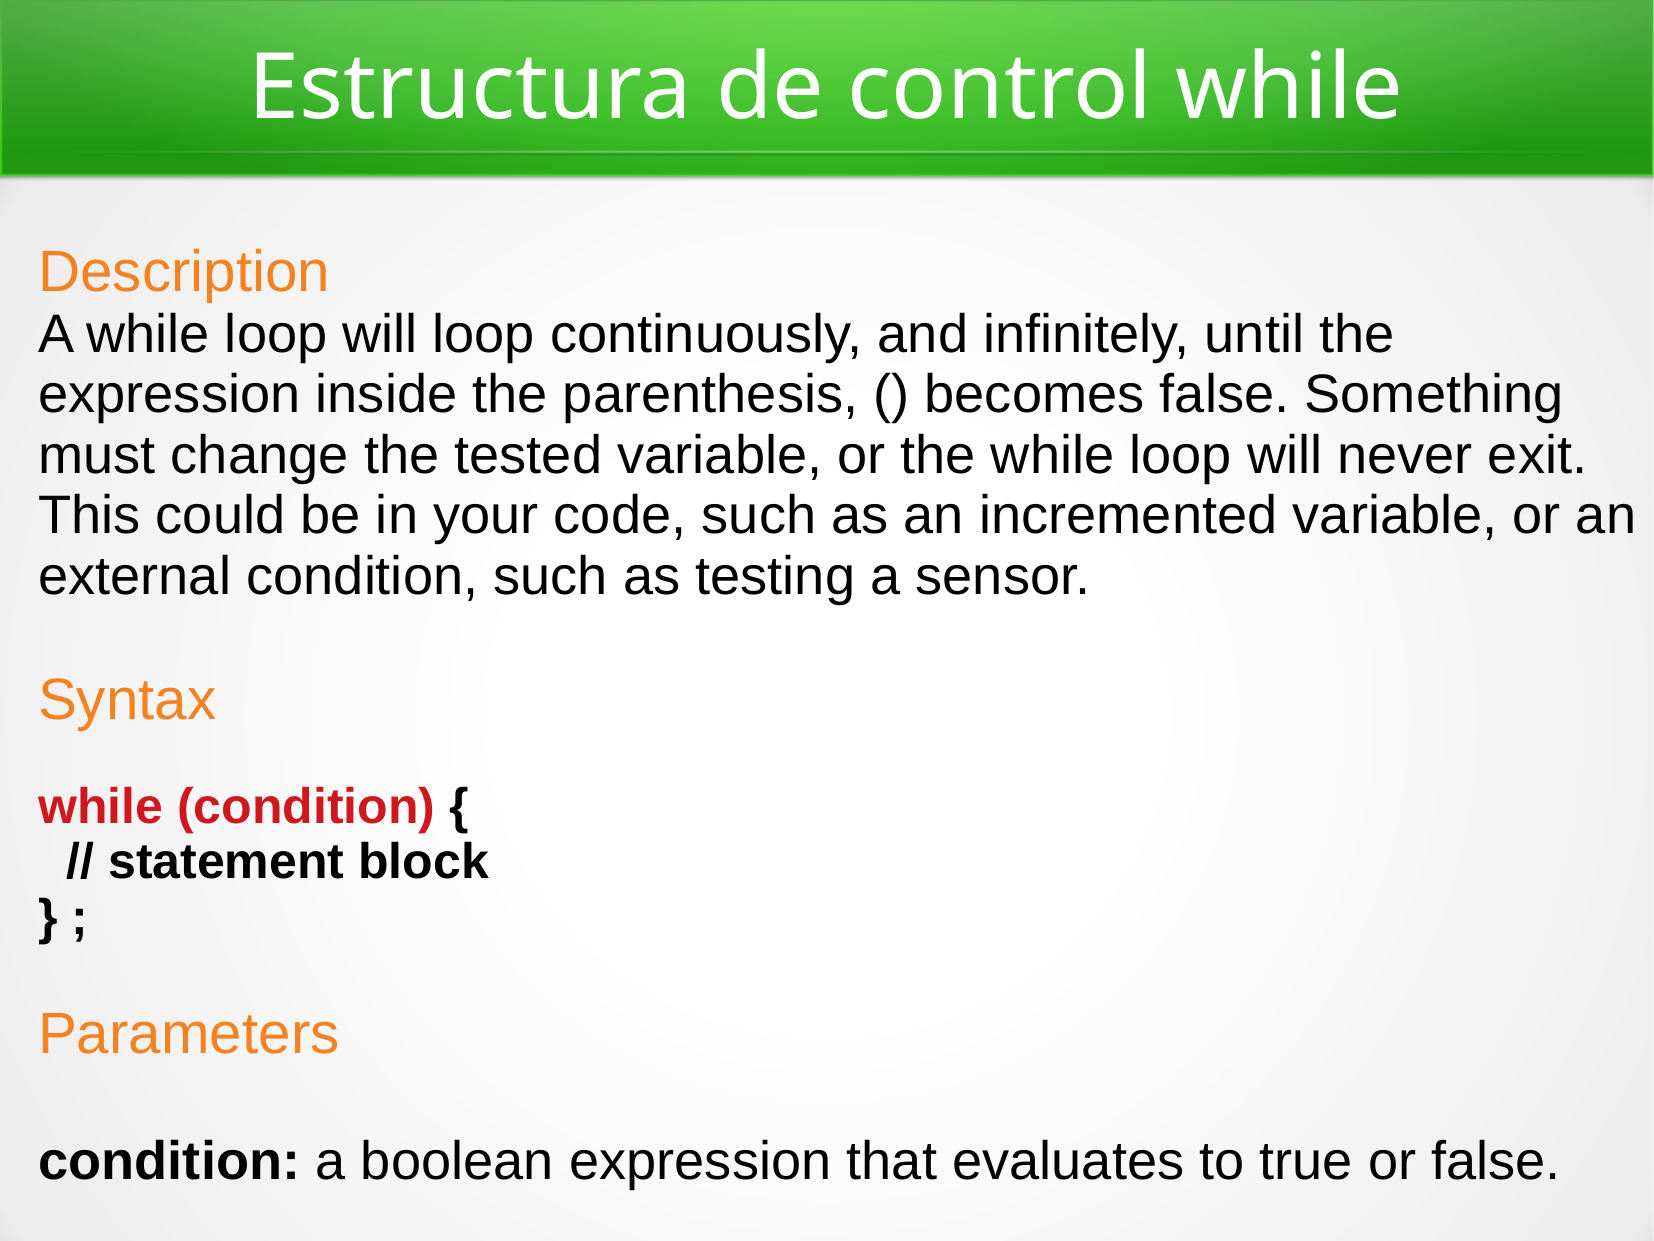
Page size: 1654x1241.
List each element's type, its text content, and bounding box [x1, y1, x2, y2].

text_box Description A while loop will loop continuously, and infinitely, until the expression inside the parenthesis, () becomes false. Something must change the tested variable, or the while loop will never exit. This could be in your code, such as an incremented variable, or an external condition, such as testing a sensor. Syntax while (condition) { // statement block } ; Parameters condition: a boolean expression that evaluates to true or false. [23, 188, 1654, 1200]
picture [0, 0, 1654, 1241]
title Estructura de control while [82, 11, 1571, 154]
